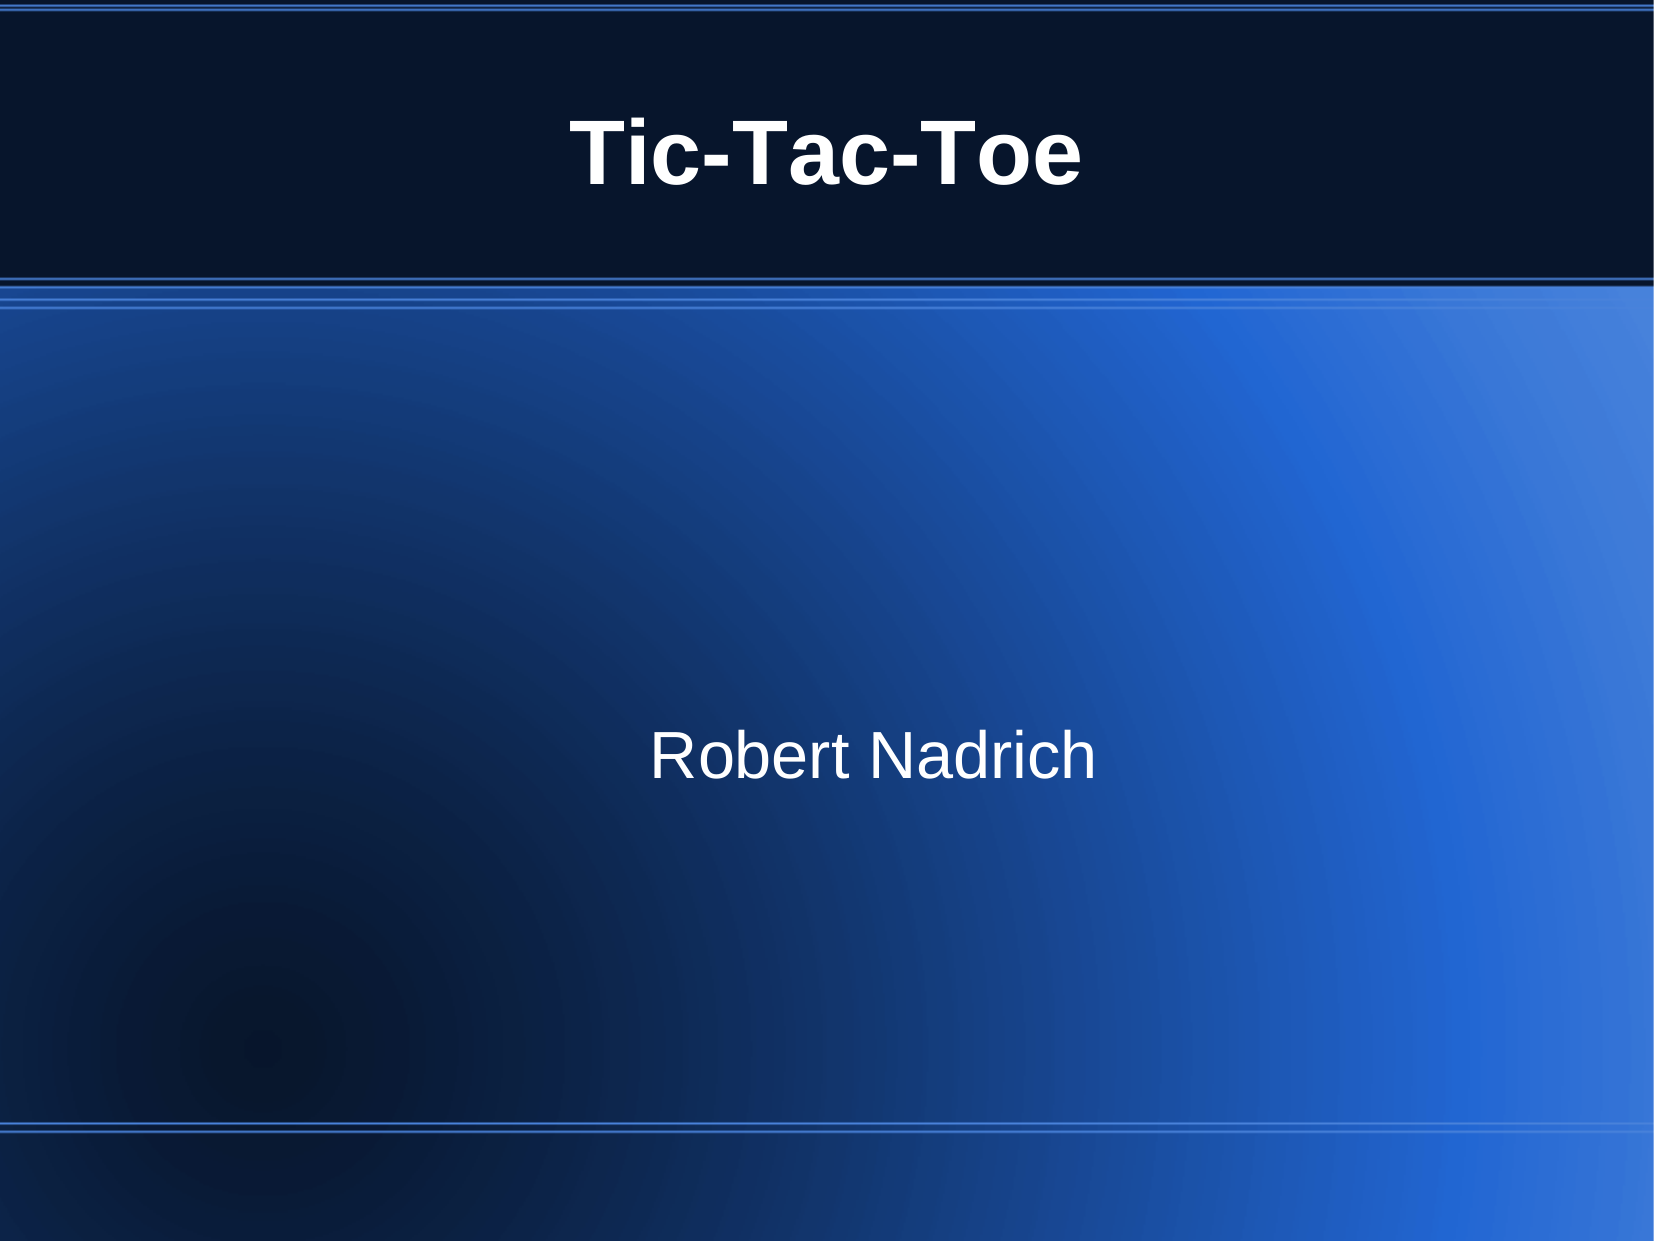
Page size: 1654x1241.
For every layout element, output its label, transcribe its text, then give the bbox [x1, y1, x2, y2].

subtitle Robert Nadrich [178, 364, 1570, 1147]
title Tic-Tac-Toe [82, 49, 1571, 257]
picture [0, 0, 1654, 1241]
